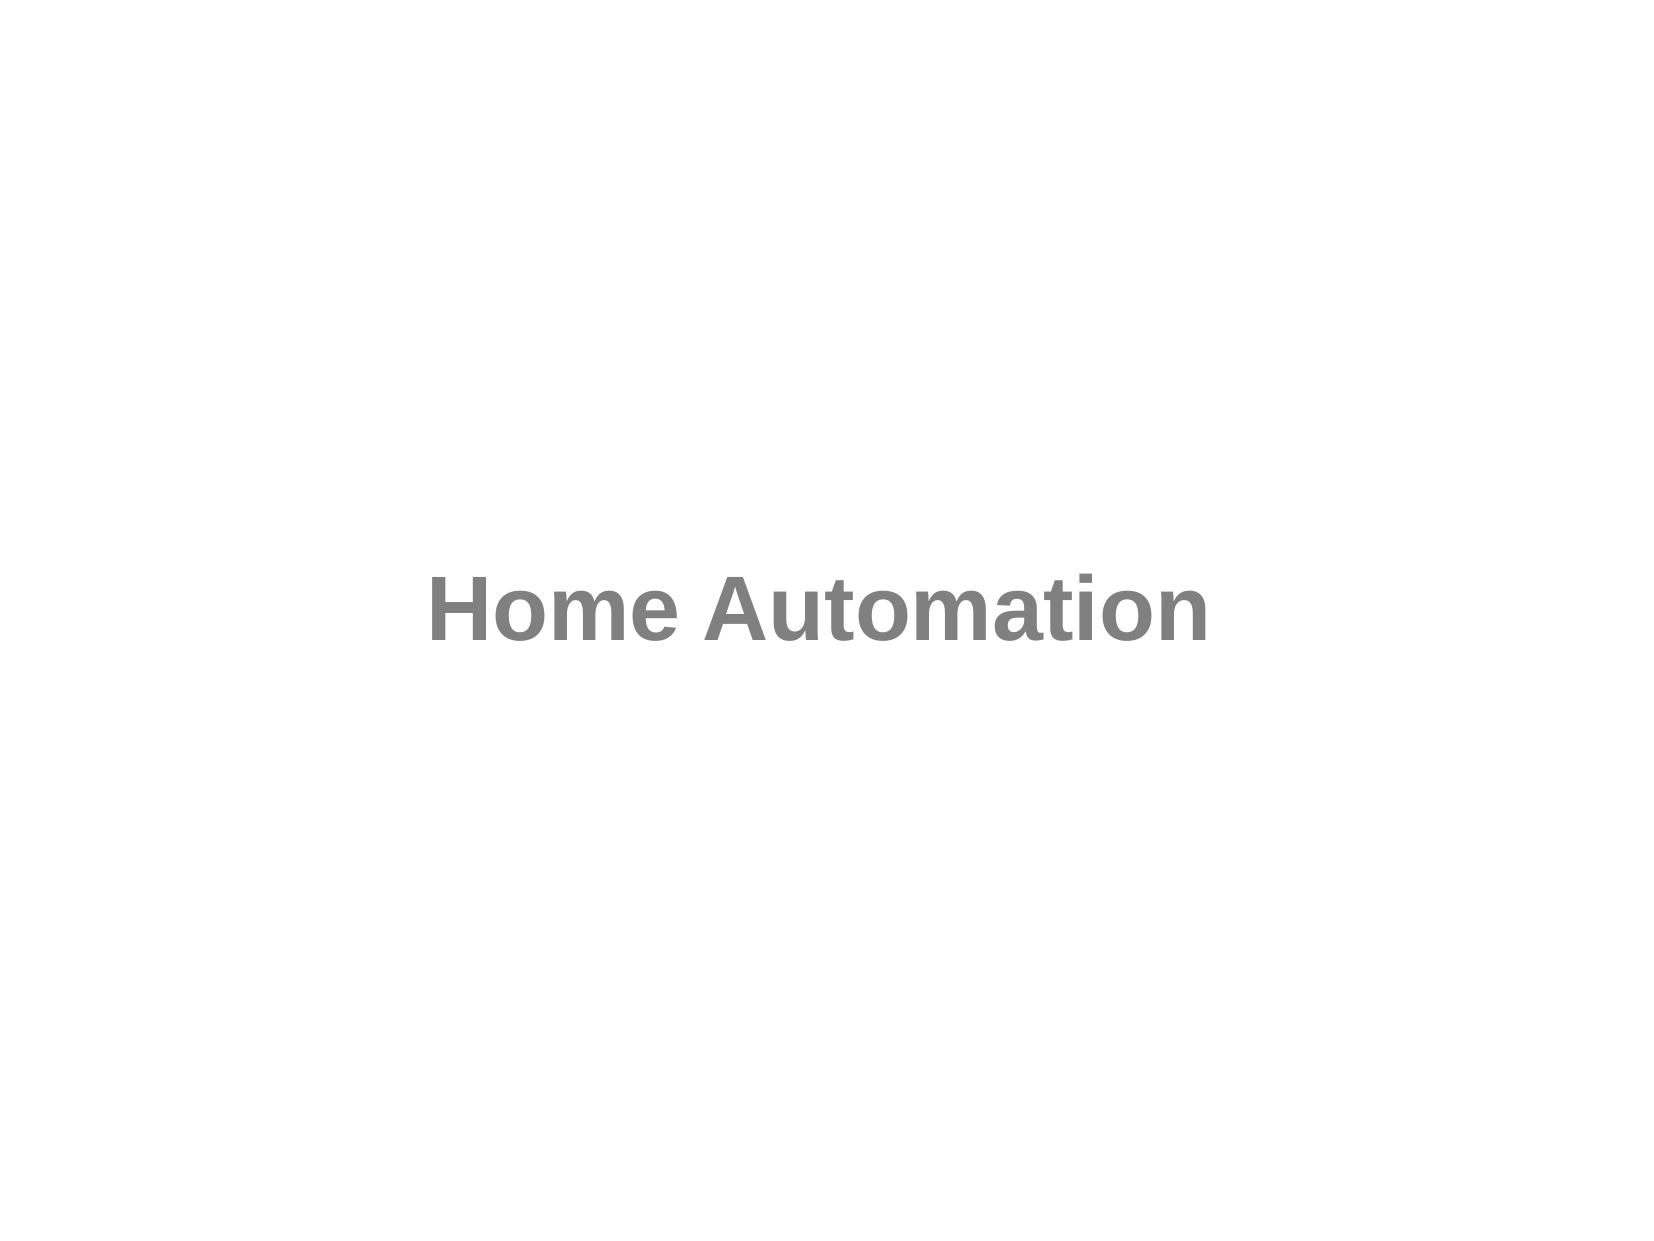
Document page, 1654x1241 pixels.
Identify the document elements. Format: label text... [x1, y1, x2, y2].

title Home Automation [75, 505, 1564, 713]
